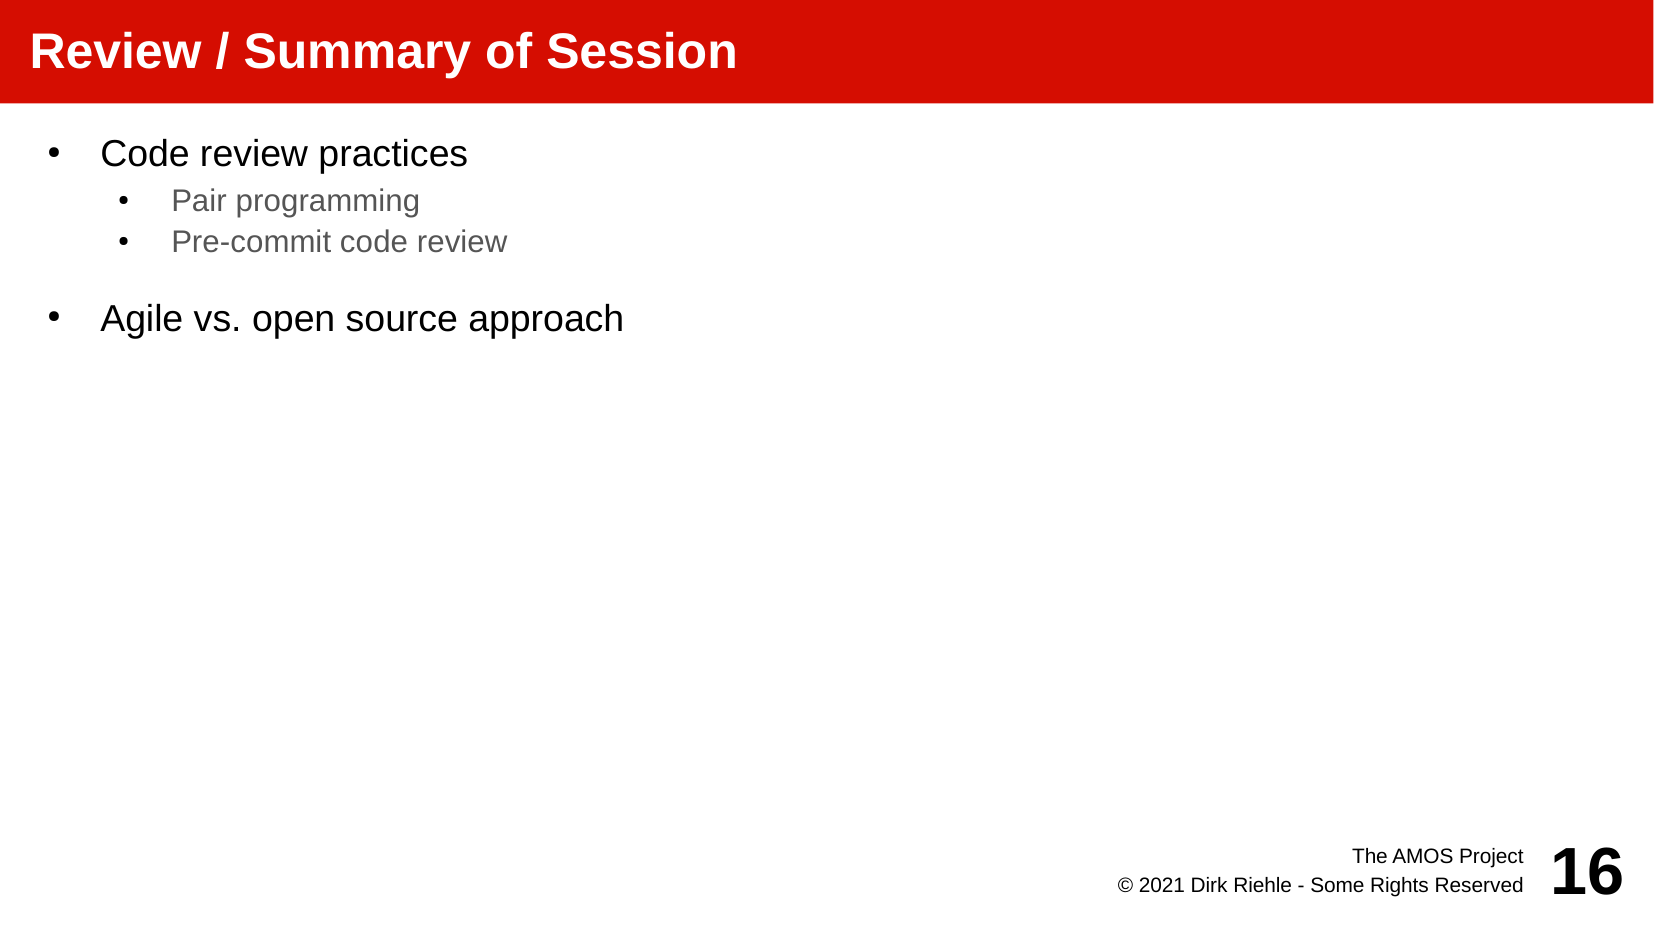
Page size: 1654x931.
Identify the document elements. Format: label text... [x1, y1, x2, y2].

title Review / Summary of Session [0, 0, 1654, 104]
list Code review practices Pair programming Pre-commit code review Agile vs. open source approach [29, 132, 1625, 813]
